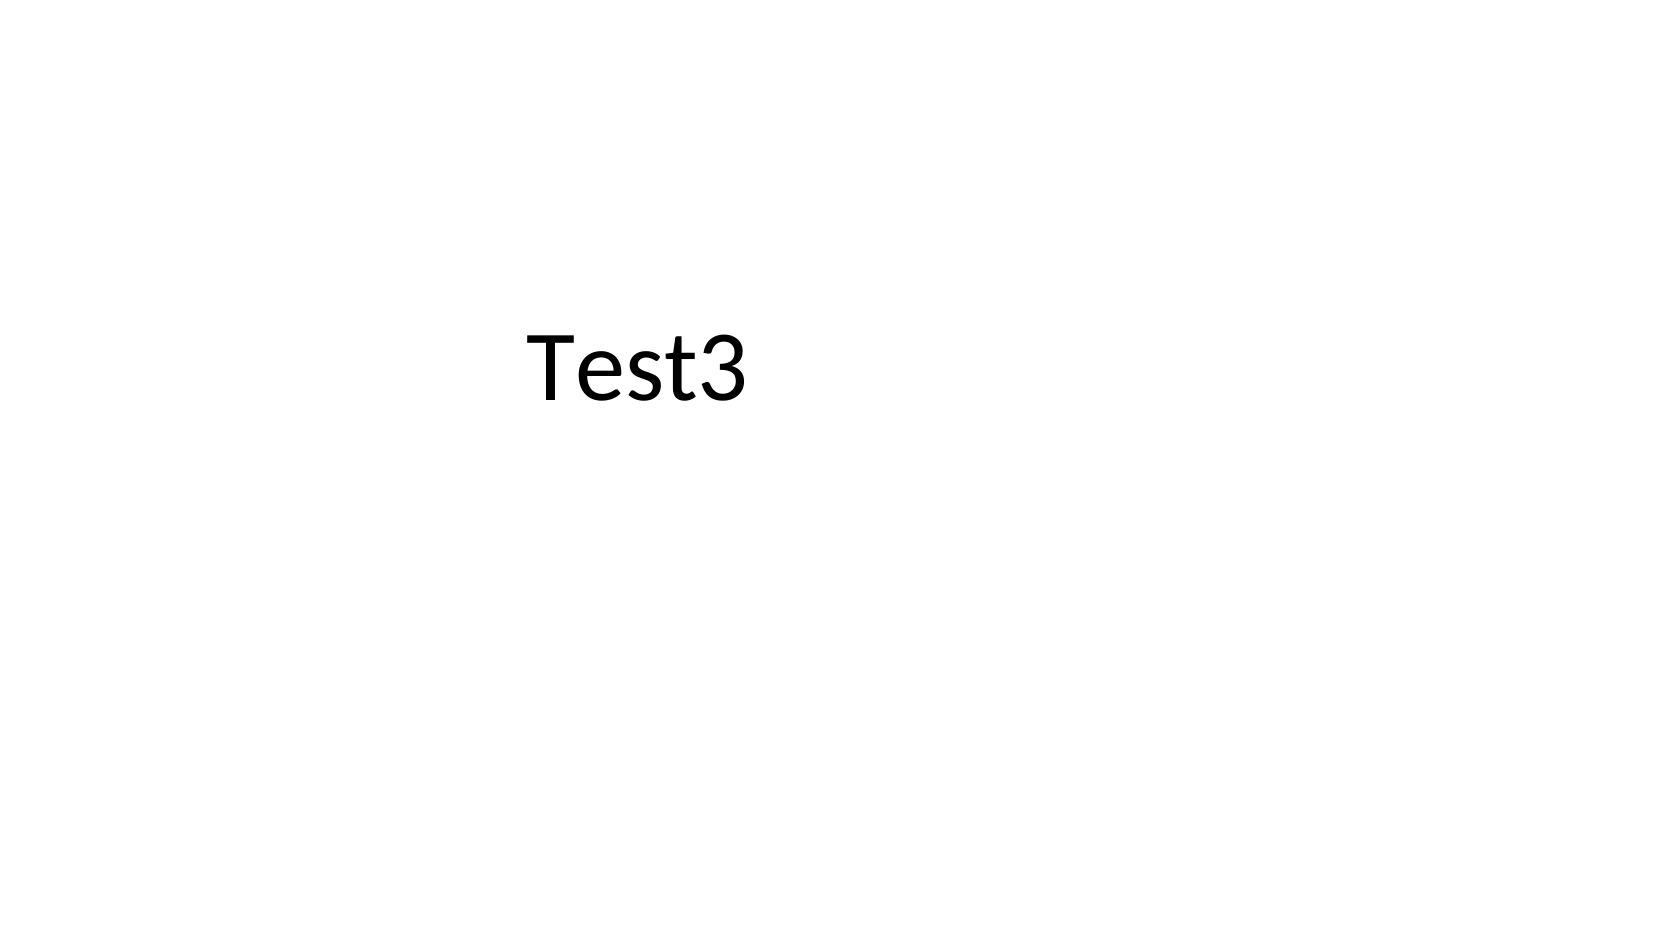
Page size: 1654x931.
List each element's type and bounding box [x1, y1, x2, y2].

chart [526, 324, 1127, 480]
